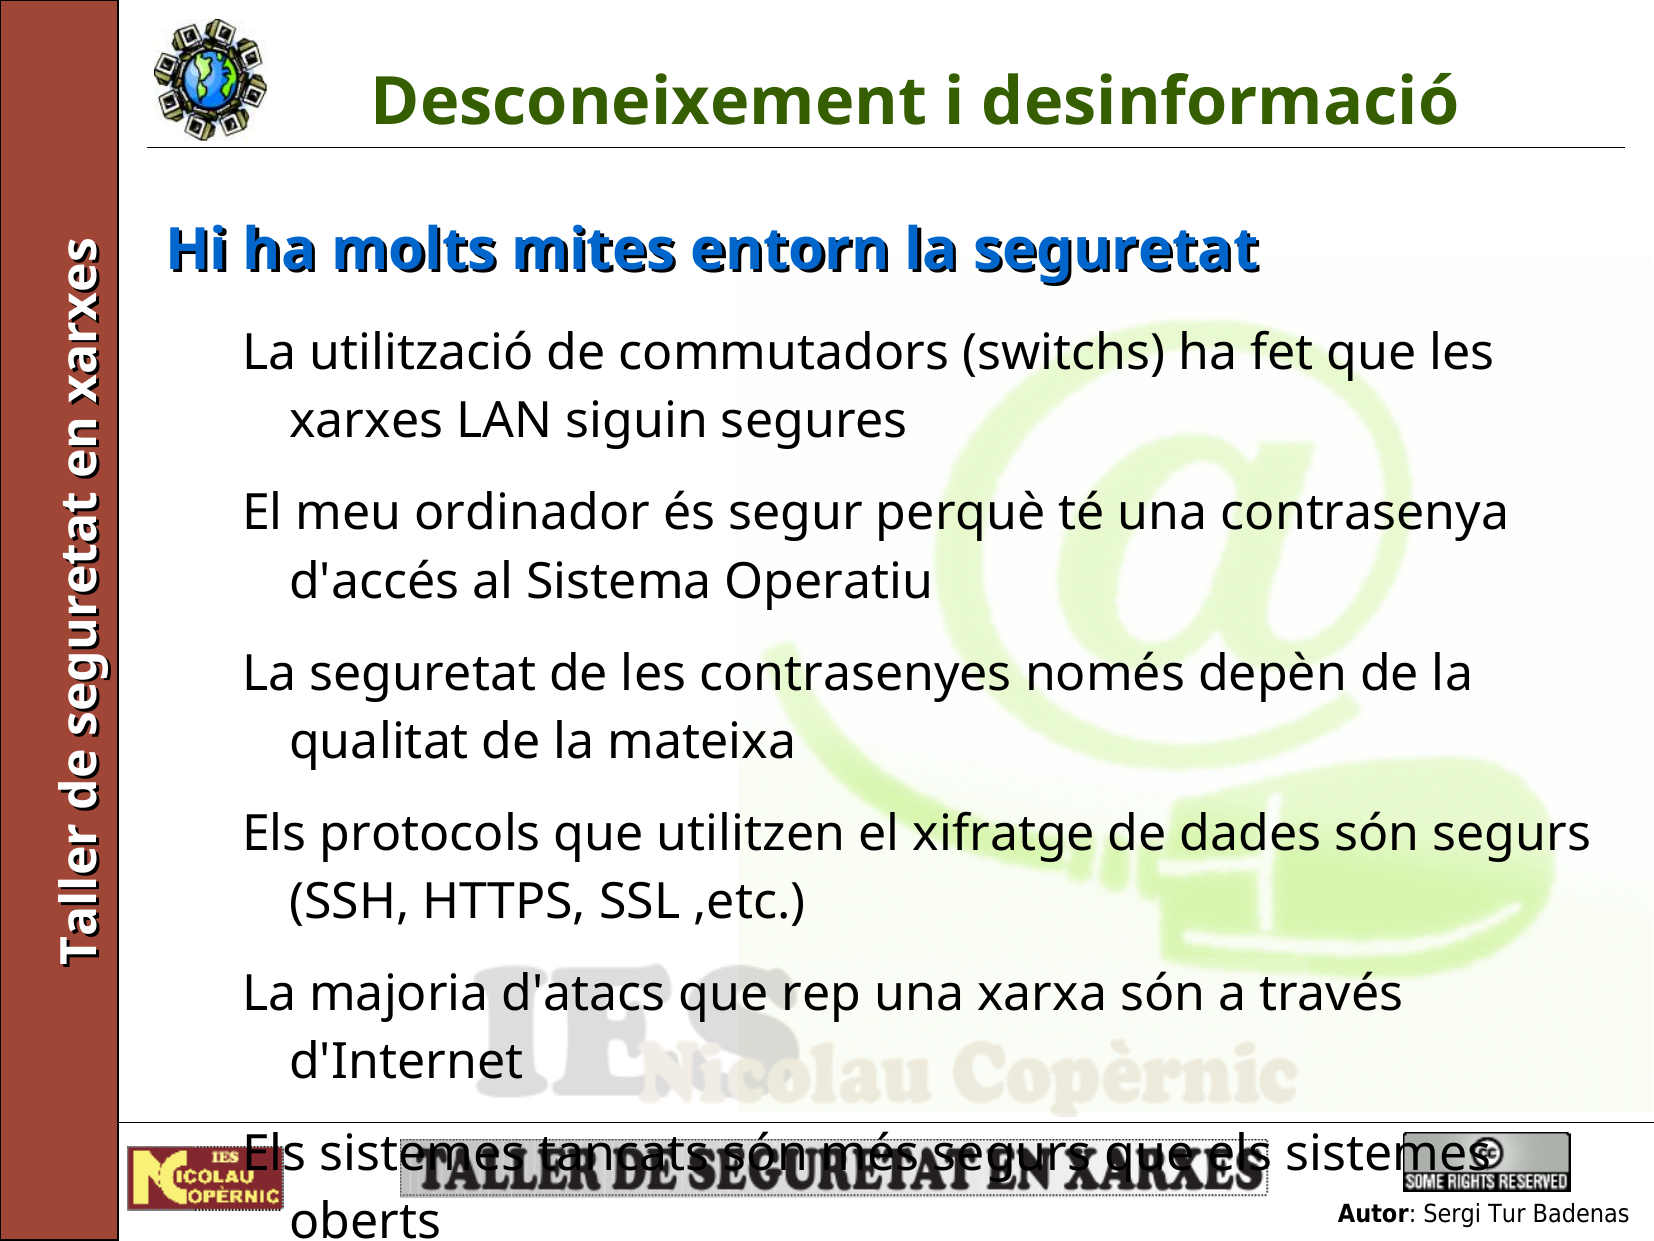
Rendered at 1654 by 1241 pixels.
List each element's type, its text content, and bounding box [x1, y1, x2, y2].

picture [466, 252, 1654, 1117]
list Hi ha molts mites entorn la seguretat La utilització de commutadors (switchs) ha fet que les xarxes LAN siguin segures El meu ordinador és segur perquè té una contrasenya d'accés al Sistema Operatiu La seguretat de les contrasenyes només depèn de la qualitat de la mateixa Els protocols que utilitzen el xifratge de dades són segurs (SSH, HTTPS, SSL ,etc.) La majoria d'atacs que rep una xarxa són a través d'Internet Els sistemes tancats són més segurs que els sistemes oberts Un ordinador sense connexió a l'exterior és una màquina segura [147, 207, 1636, 1088]
picture [400, 1139, 1270, 1198]
picture [1403, 1132, 1571, 1192]
picture [154, 19, 268, 142]
title Desconeixement i desinformació [171, 56, 1654, 141]
picture [127, 1146, 284, 1211]
